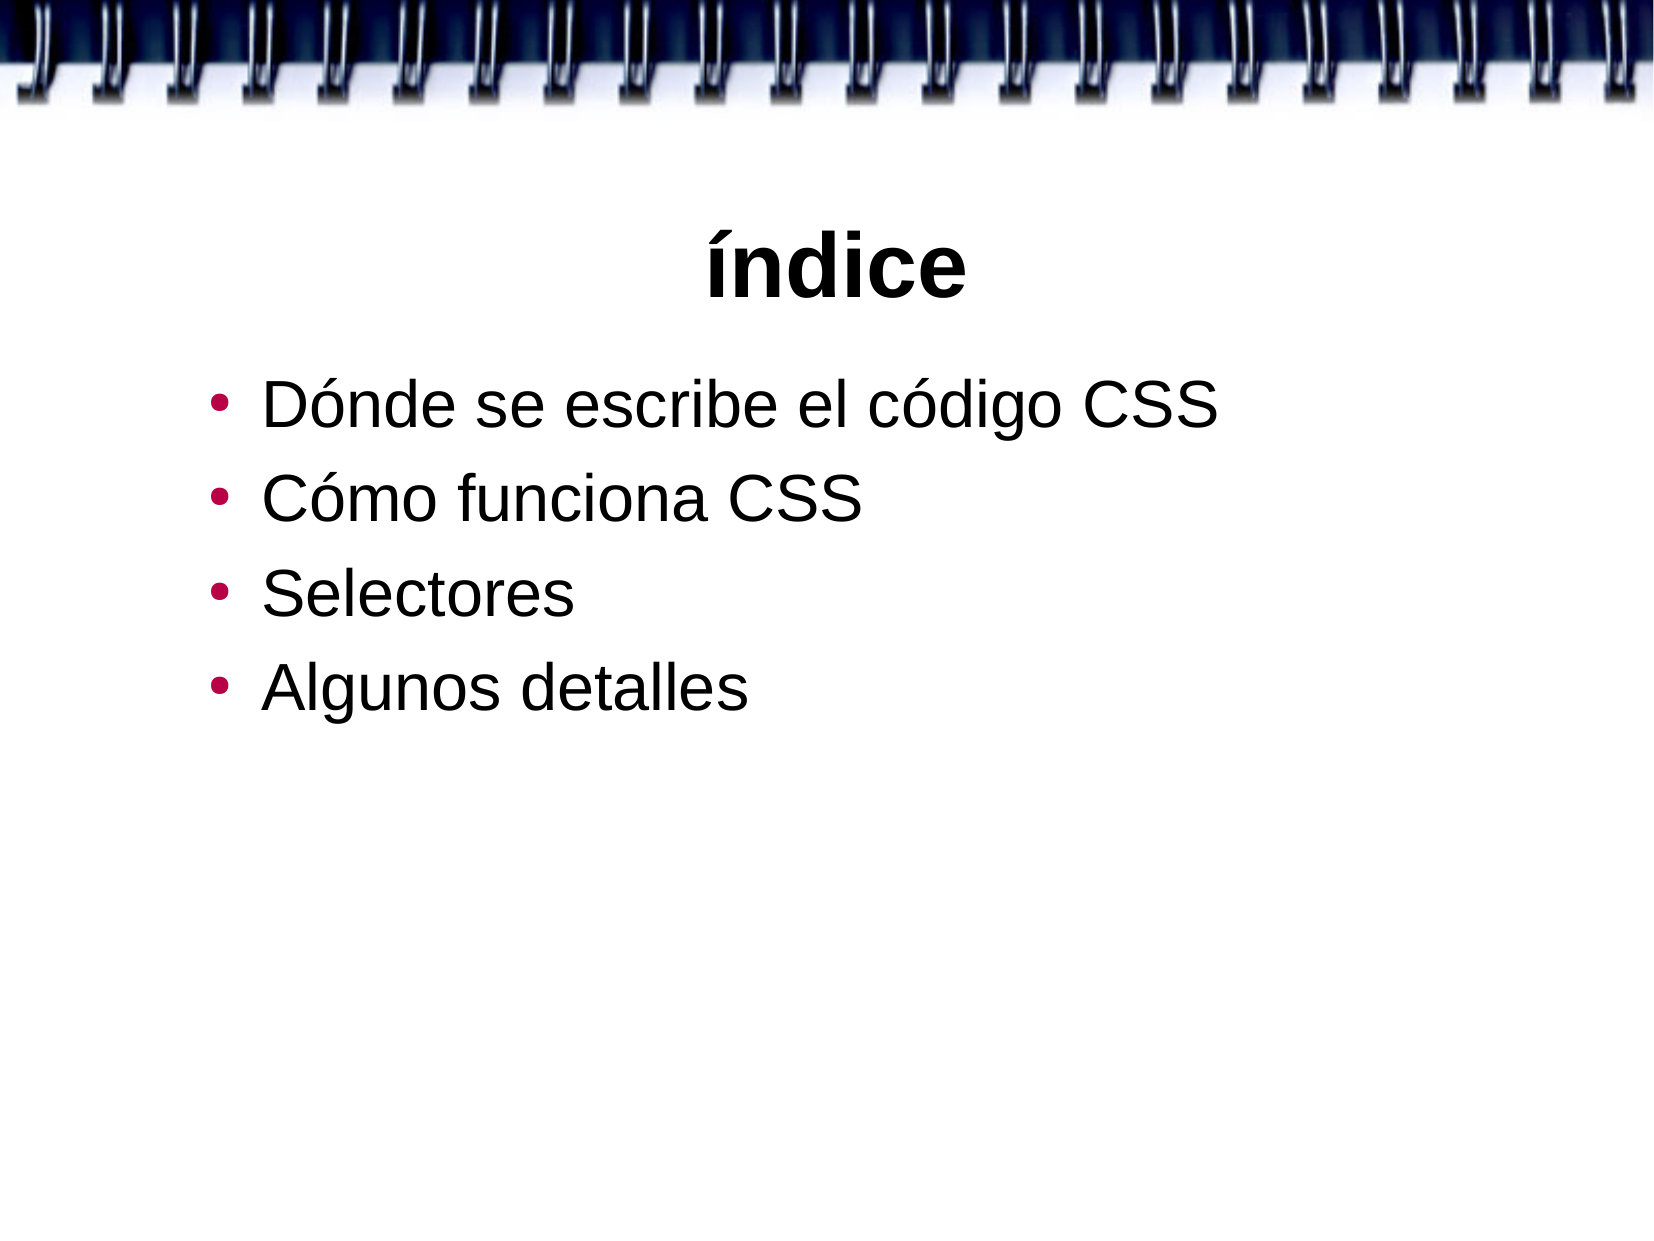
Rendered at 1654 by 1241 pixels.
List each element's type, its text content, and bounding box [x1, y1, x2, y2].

list Dónde se escribe el código CSS [190, 366, 1472, 453]
list Algunos detalles [190, 650, 1472, 736]
picture [0, 0, 1654, 121]
list Cómo funciona CSS [190, 461, 1472, 547]
title índice [139, 169, 1535, 362]
list Selectores [190, 555, 1472, 642]
